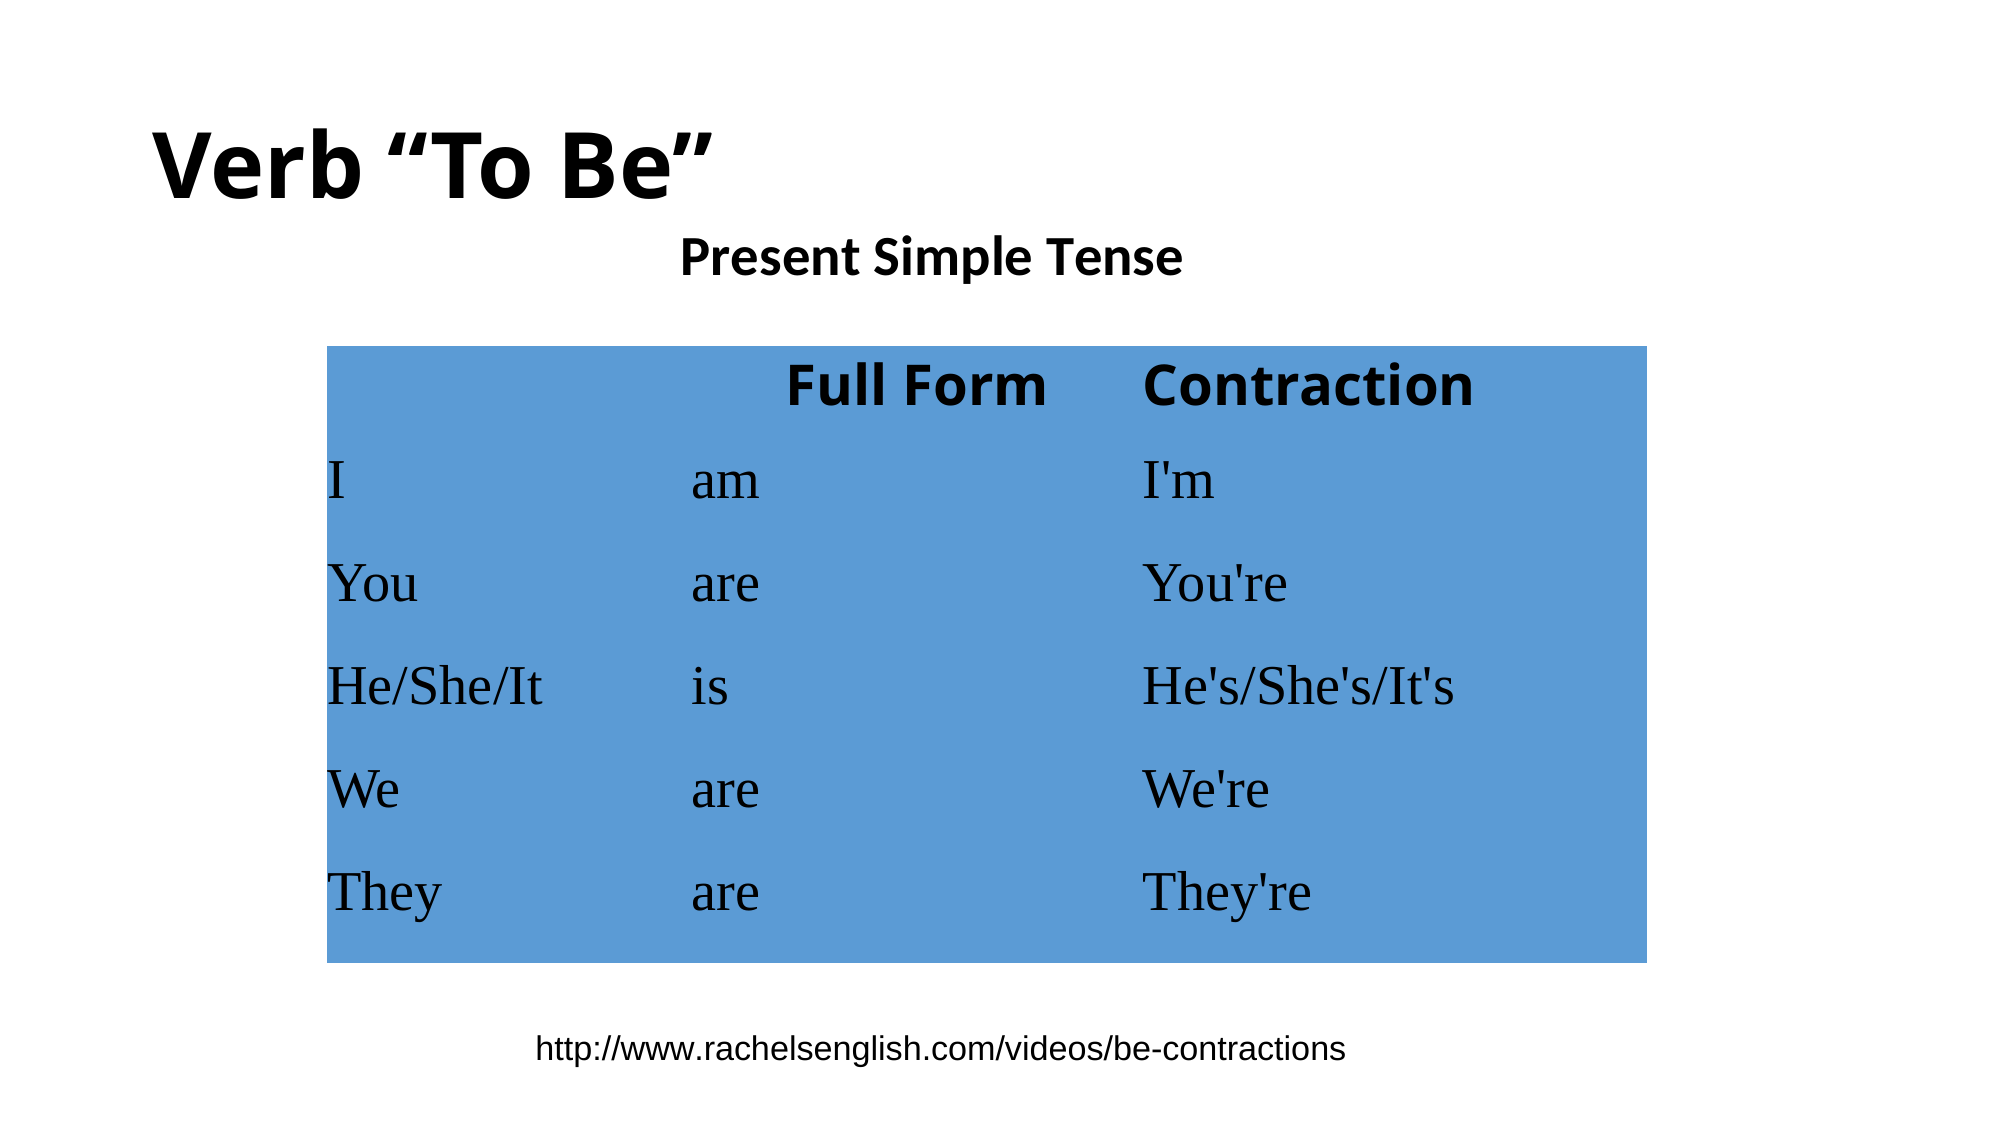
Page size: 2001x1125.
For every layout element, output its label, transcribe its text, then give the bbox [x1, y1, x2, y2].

table_cell They [327, 861, 692, 963]
table_cell We're [1143, 758, 1647, 861]
title Verb “To Be” [137, 111, 1863, 227]
table_cell We [327, 758, 692, 861]
table_cell You [327, 552, 692, 655]
table_header Full Form [692, 346, 1143, 449]
table_cell is [692, 655, 1143, 758]
text_box http://www.rachelsenglish.com/videos/be-contractions [522, 1023, 1529, 1103]
table_cell He/She/It [327, 655, 692, 758]
table_cell am [692, 449, 1143, 552]
table_cell are [692, 552, 1143, 655]
table_cell They're [1143, 861, 1647, 963]
table_cell He's/She's/It's [1143, 655, 1647, 758]
table_cell are [692, 861, 1143, 963]
text_box Present Simple Tense [664, 226, 1201, 310]
table_cell I [327, 449, 692, 552]
table_header Contraction [1143, 346, 1647, 449]
table_cell are [692, 758, 1143, 861]
table_cell You're [1143, 552, 1647, 655]
table_cell I'm [1143, 449, 1647, 552]
table_header [327, 346, 692, 449]
